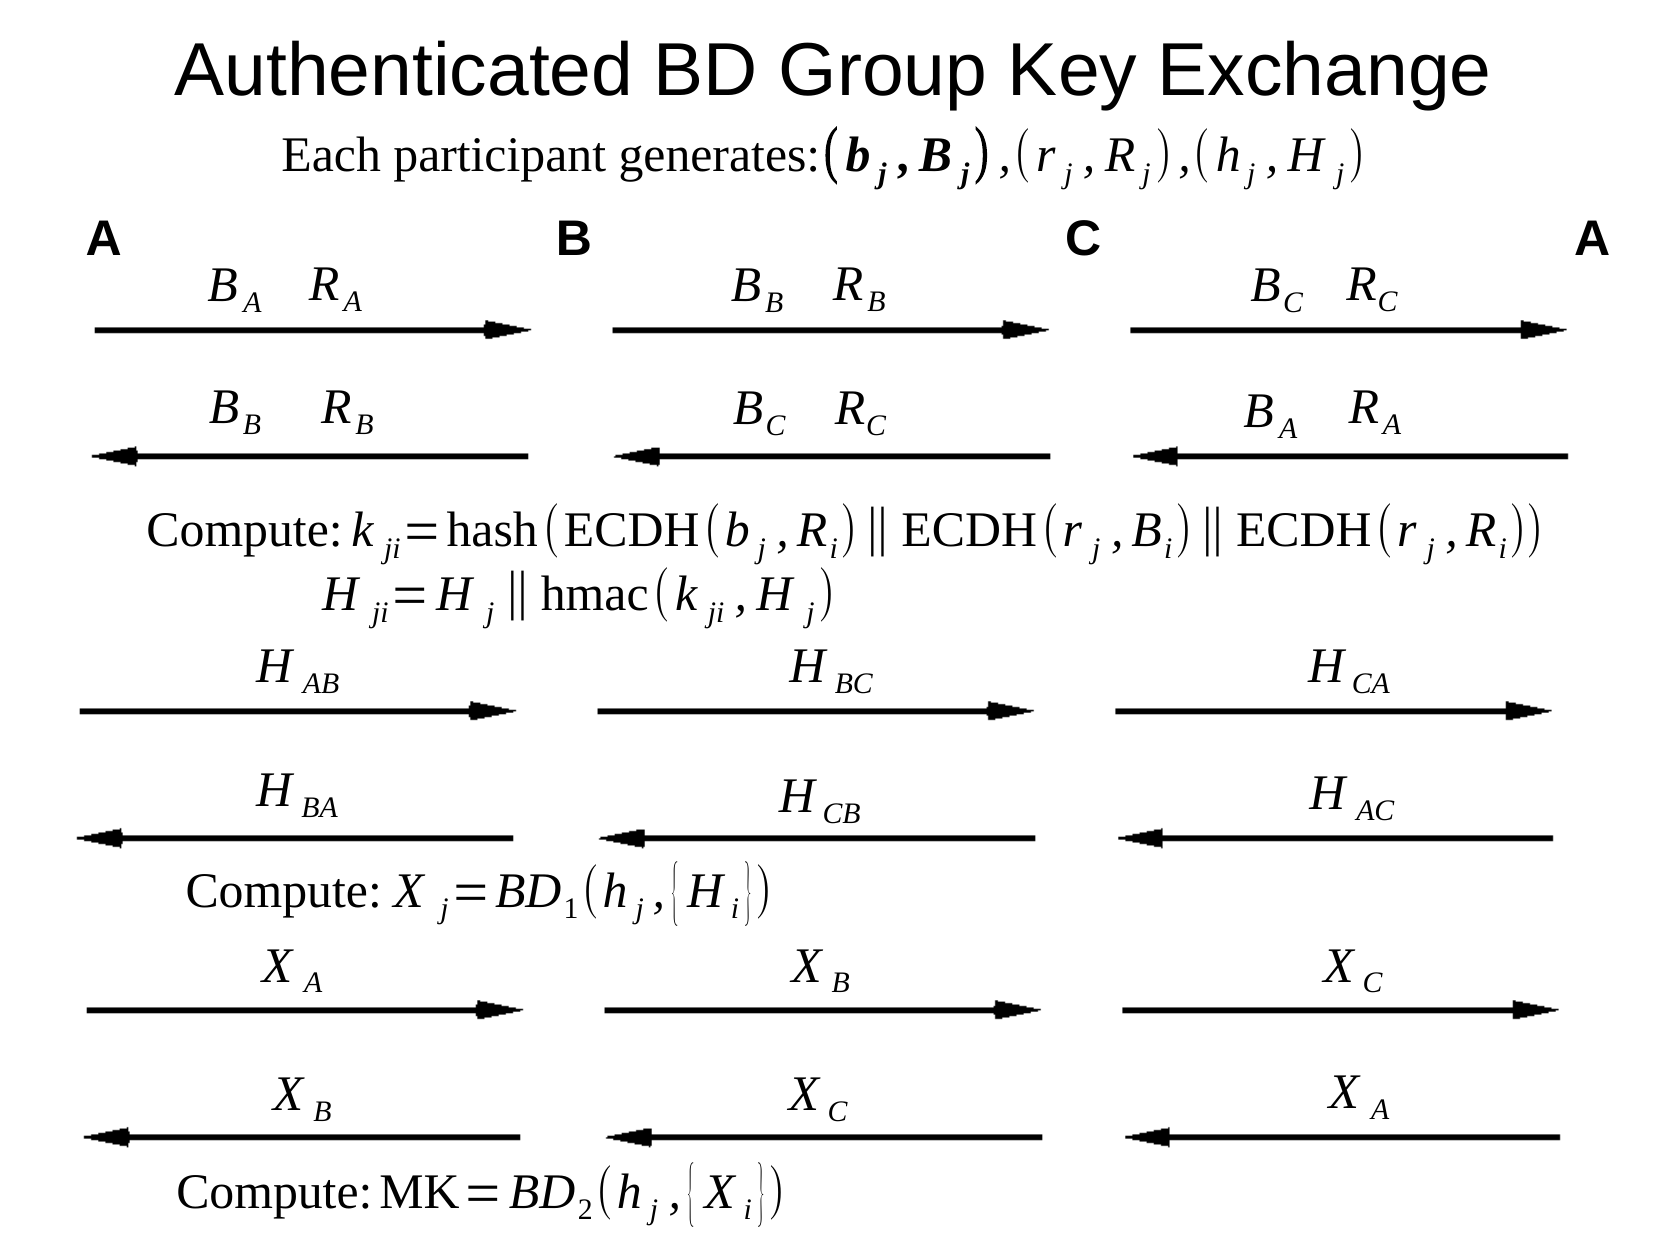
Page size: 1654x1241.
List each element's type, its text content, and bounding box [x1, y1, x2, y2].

text_box C [1050, 202, 1116, 274]
chart [823, 255, 893, 319]
chart [1241, 256, 1312, 320]
picture [77, 999, 1566, 1149]
chart [260, 1064, 339, 1128]
chart [1339, 378, 1408, 441]
chart [776, 1064, 857, 1128]
chart [769, 767, 868, 830]
picture [85, 319, 1574, 468]
chart [721, 256, 791, 320]
chart [246, 761, 345, 825]
text_box A [1559, 202, 1625, 274]
chart [140, 501, 1551, 701]
chart [179, 859, 779, 929]
picture [70, 700, 1559, 850]
chart [778, 936, 858, 1000]
chart [246, 637, 346, 701]
title Authenticated BD Group Key Exchange [89, 0, 1578, 173]
chart [197, 256, 267, 320]
chart [1233, 382, 1303, 445]
chart [723, 379, 794, 443]
chart [1300, 764, 1403, 828]
text_box A [70, 202, 137, 274]
chart [170, 1159, 792, 1230]
chart [825, 379, 896, 443]
chart [199, 378, 269, 441]
chart [311, 378, 381, 441]
chart [1316, 1063, 1395, 1127]
chart [1336, 255, 1407, 319]
chart [1310, 936, 1391, 1000]
chart [299, 255, 369, 319]
chart [273, 122, 1372, 190]
chart [1298, 637, 1396, 701]
text_box B [540, 202, 607, 274]
chart [249, 936, 328, 1000]
